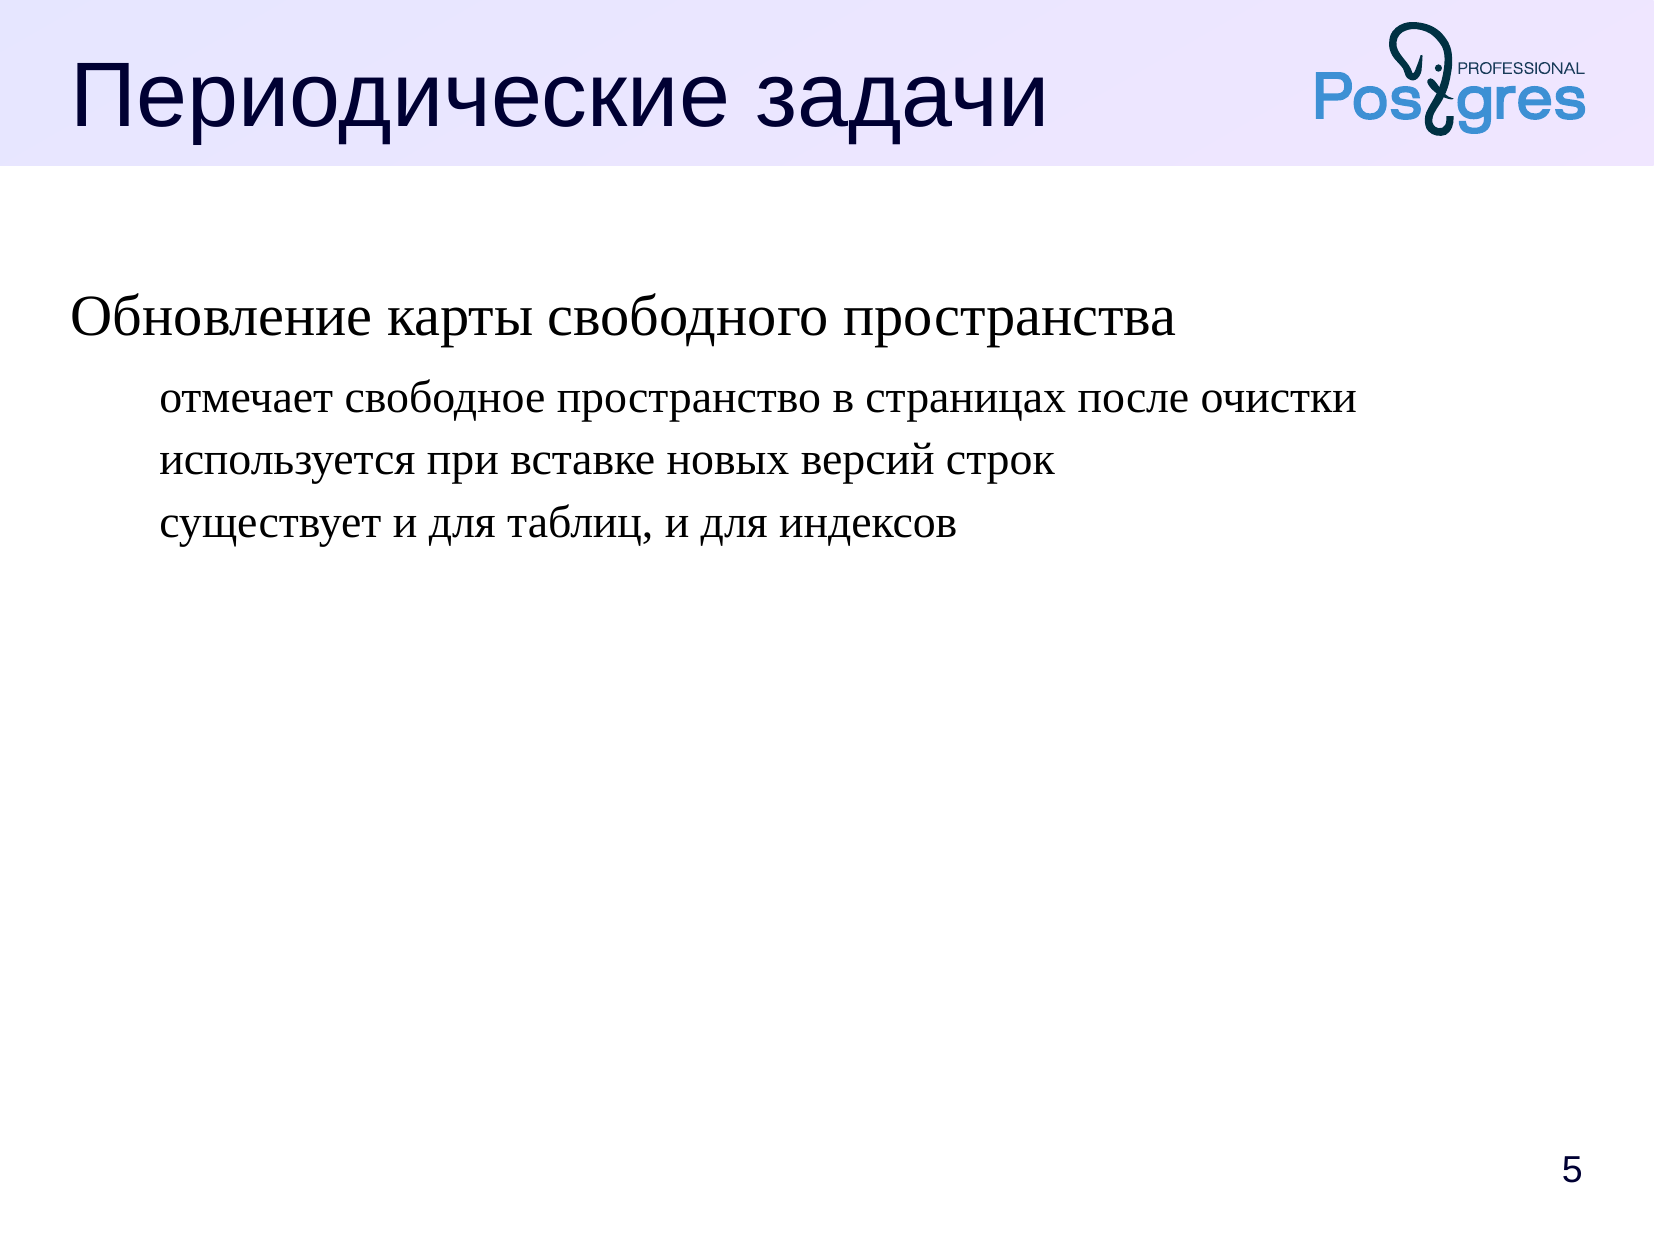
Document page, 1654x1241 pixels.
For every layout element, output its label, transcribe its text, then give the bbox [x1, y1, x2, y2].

title Периодические задачи [70, 43, 1241, 147]
list Обновление карты свободного пространства отмечает свободное пространство в страницах после очистки используется при вставке новых версий строк существует и для таблиц, и для индексов [70, 283, 1583, 1134]
